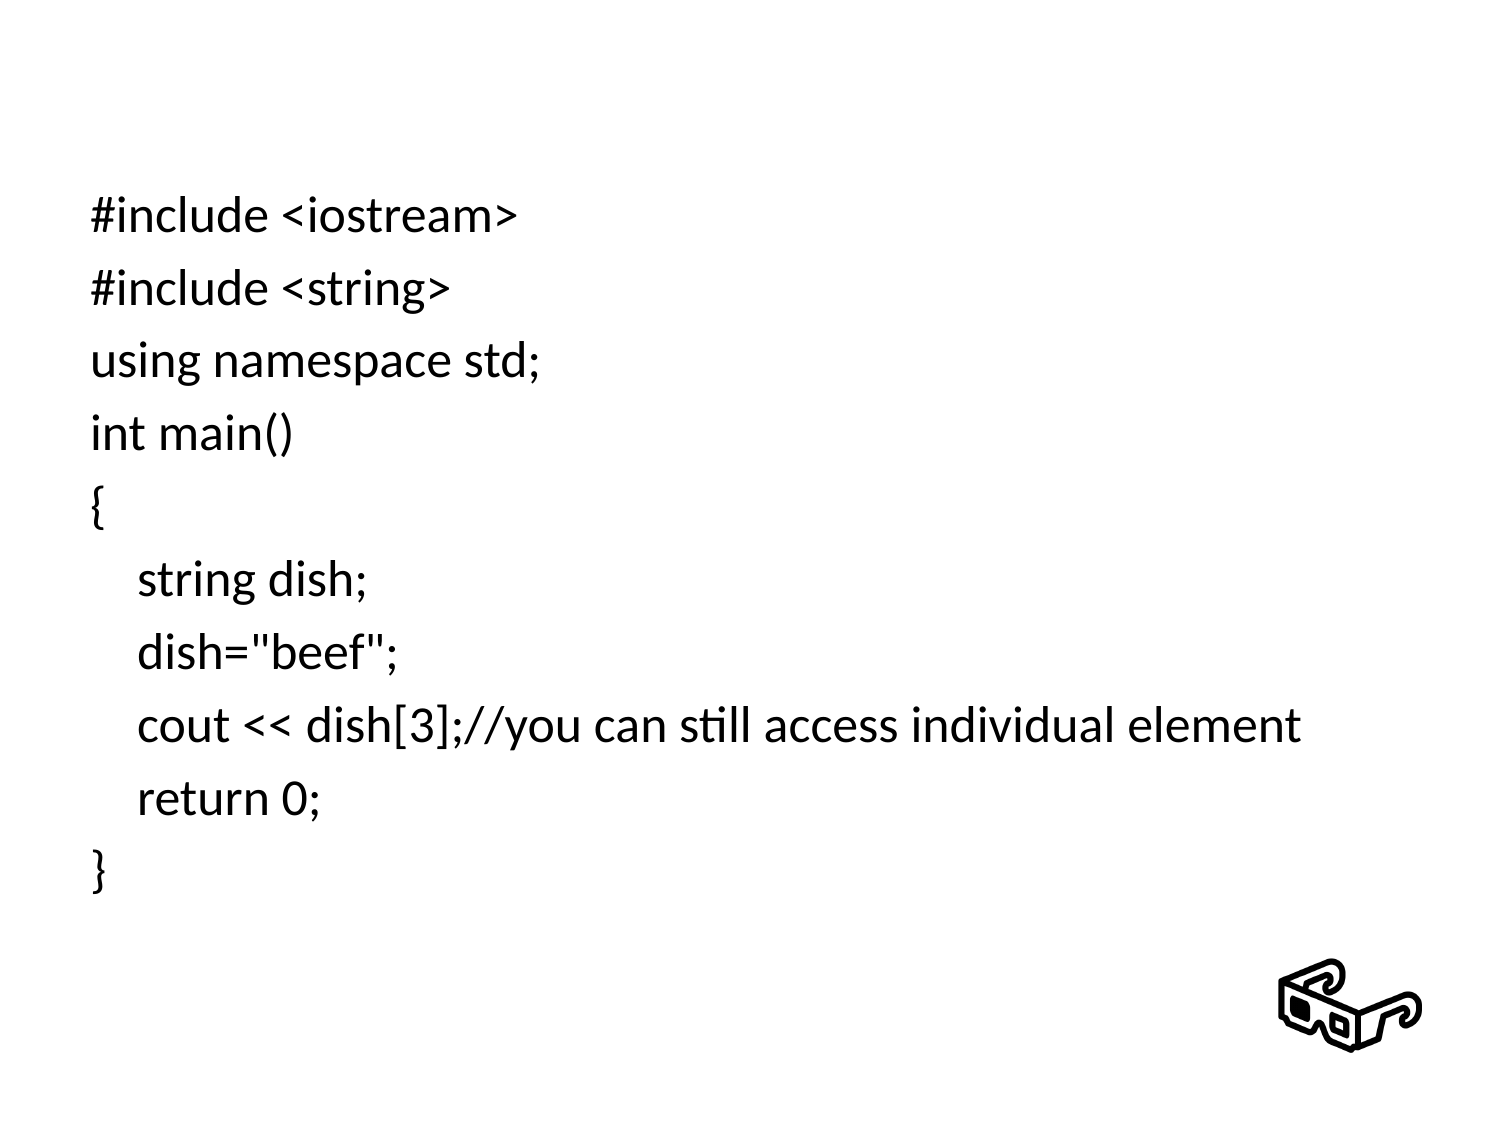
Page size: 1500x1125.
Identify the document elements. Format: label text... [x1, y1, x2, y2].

list #include <iostream> #include <string> using namespace std; int main() { string dish; dish="beef"; cout << dish[3];//you can still access individual element return 0; } [75, 172, 1425, 916]
picture [1275, 929, 1425, 1080]
